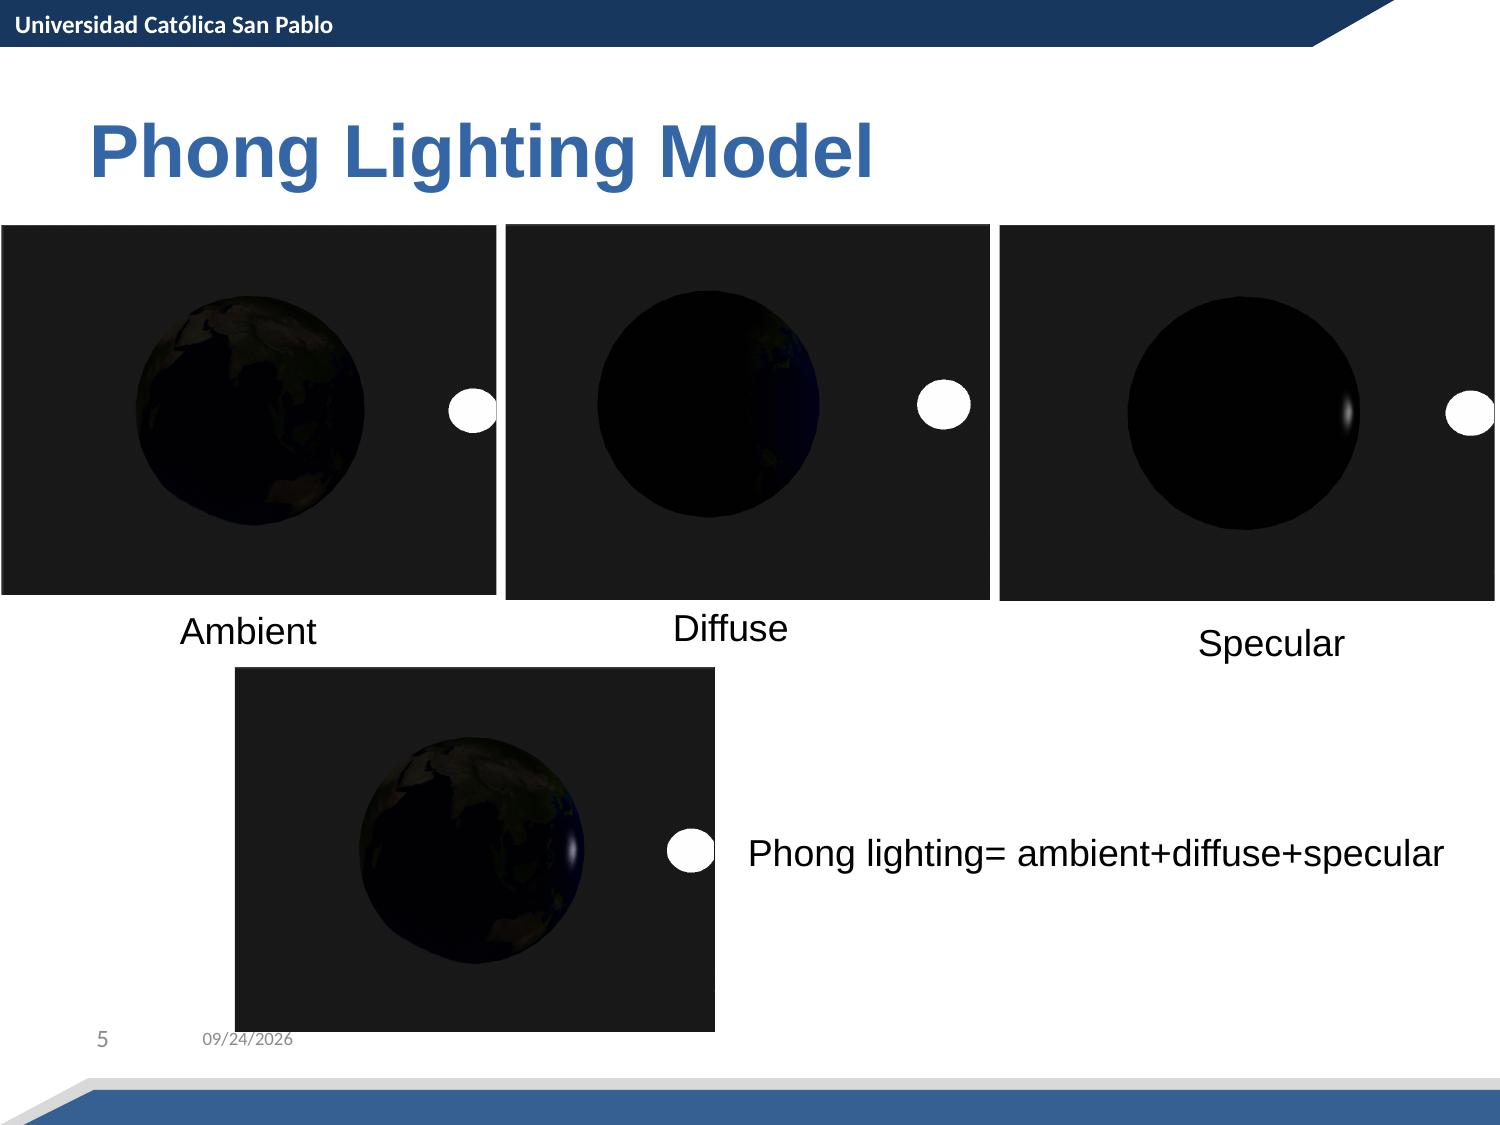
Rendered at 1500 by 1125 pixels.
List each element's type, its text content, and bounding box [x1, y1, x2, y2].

picture [505, 224, 991, 601]
picture [234, 667, 715, 1032]
text_box Ambient [165, 603, 332, 661]
text_box [0, 1078, 1500, 1125]
text_box Phong lighting= ambient+diffuse+specular [733, 825, 1460, 882]
text_box Specular [1183, 615, 1361, 672]
text_box Universidad Católica San Pablo [0, 0, 1395, 47]
picture [1, 224, 497, 595]
slide_number <number> [58, 1007, 125, 1068]
text_box Phong Lighting Model [75, 101, 914, 211]
picture [999, 225, 1495, 601]
slide_number 10/03/2018 [187, 1007, 364, 1068]
text_box Diffuse [658, 600, 804, 657]
